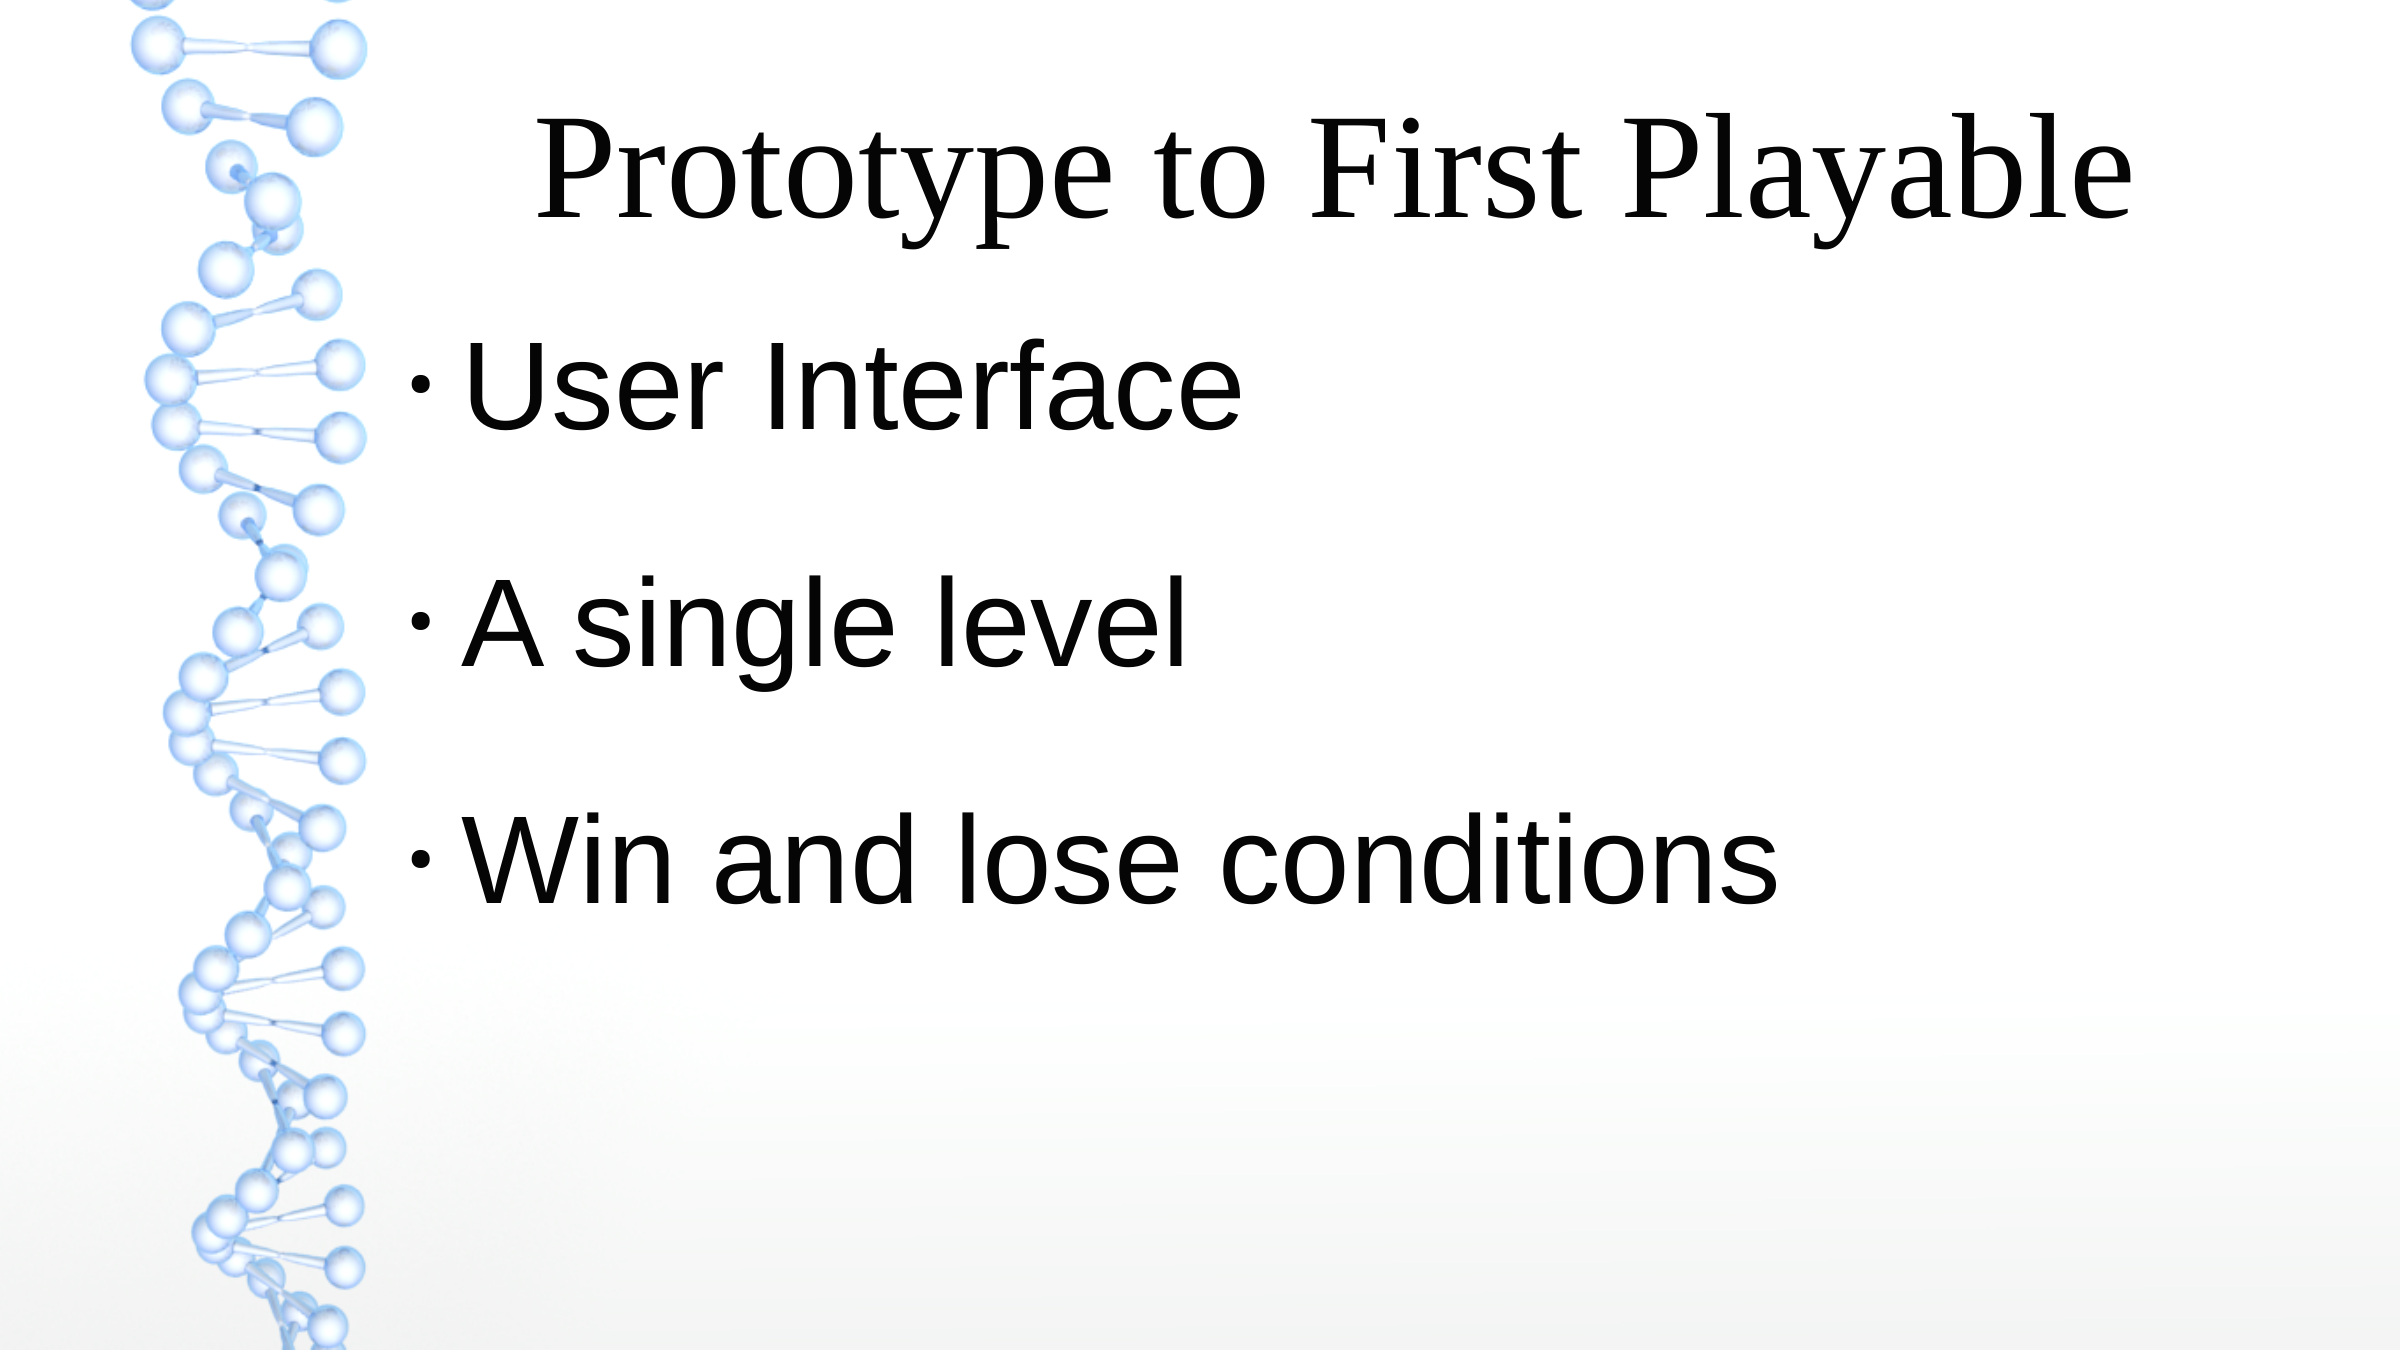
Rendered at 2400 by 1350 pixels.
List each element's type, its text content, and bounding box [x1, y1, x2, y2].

title Prototype to First Playable [390, 53, 2280, 280]
picture [0, 0, 2400, 1350]
list User Interface A single level Win and lose conditions [390, 315, 2232, 1099]
